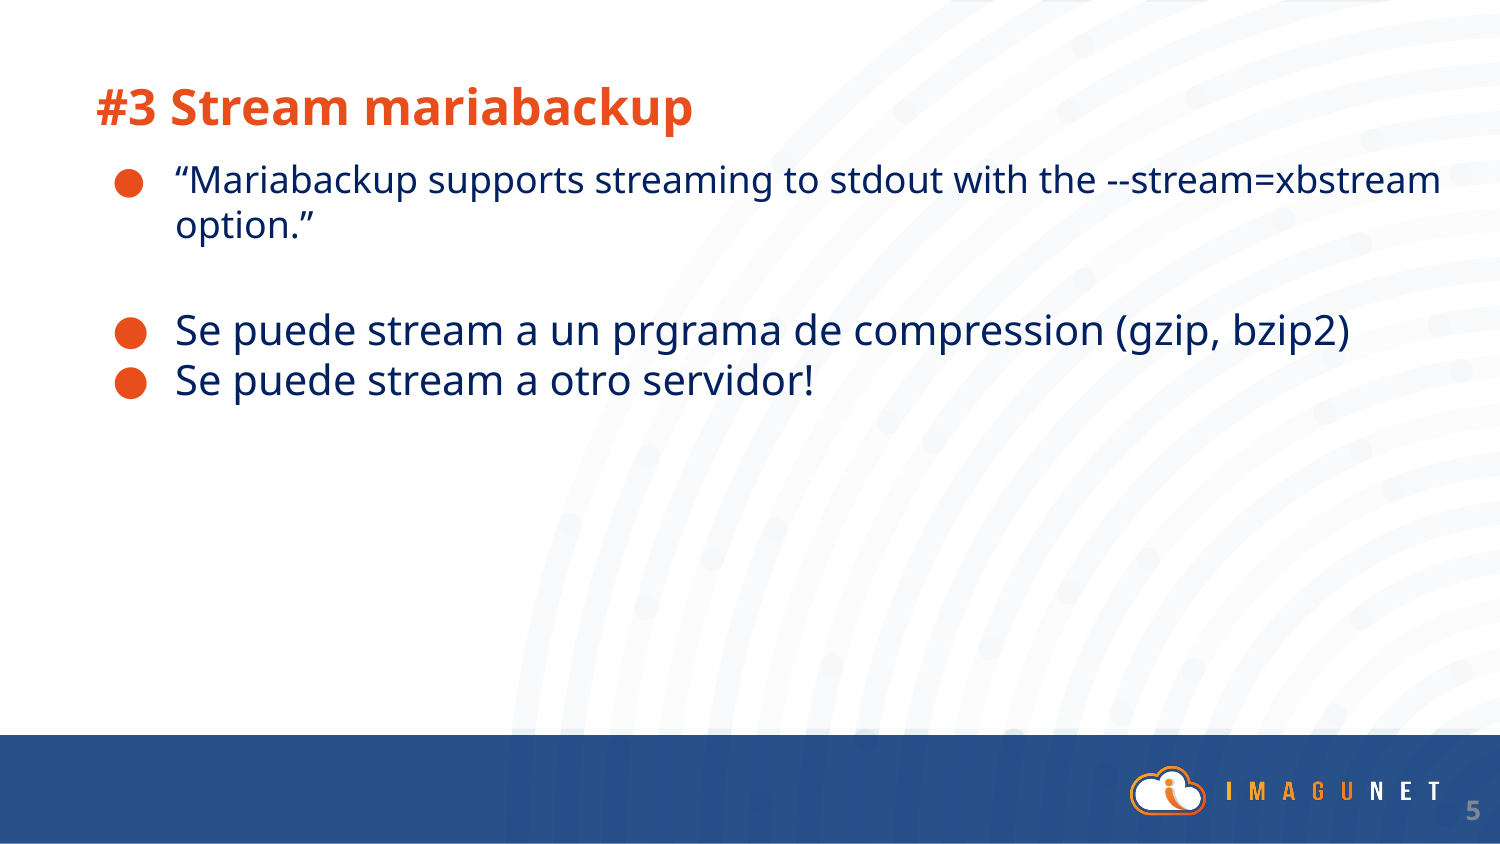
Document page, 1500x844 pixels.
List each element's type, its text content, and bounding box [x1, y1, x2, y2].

slide_number 5 [1391, 779, 1482, 844]
list “Mariabackup supports streaming to stdout with the --stream=xbstream option.” Se puede stream a un prgrama de compression (gzip, bzip2) Se puede stream a otro servidor! [100, 156, 1463, 652]
picture [1104, 727, 1440, 844]
title #3 Stream mariabackup [96, 71, 1317, 137]
